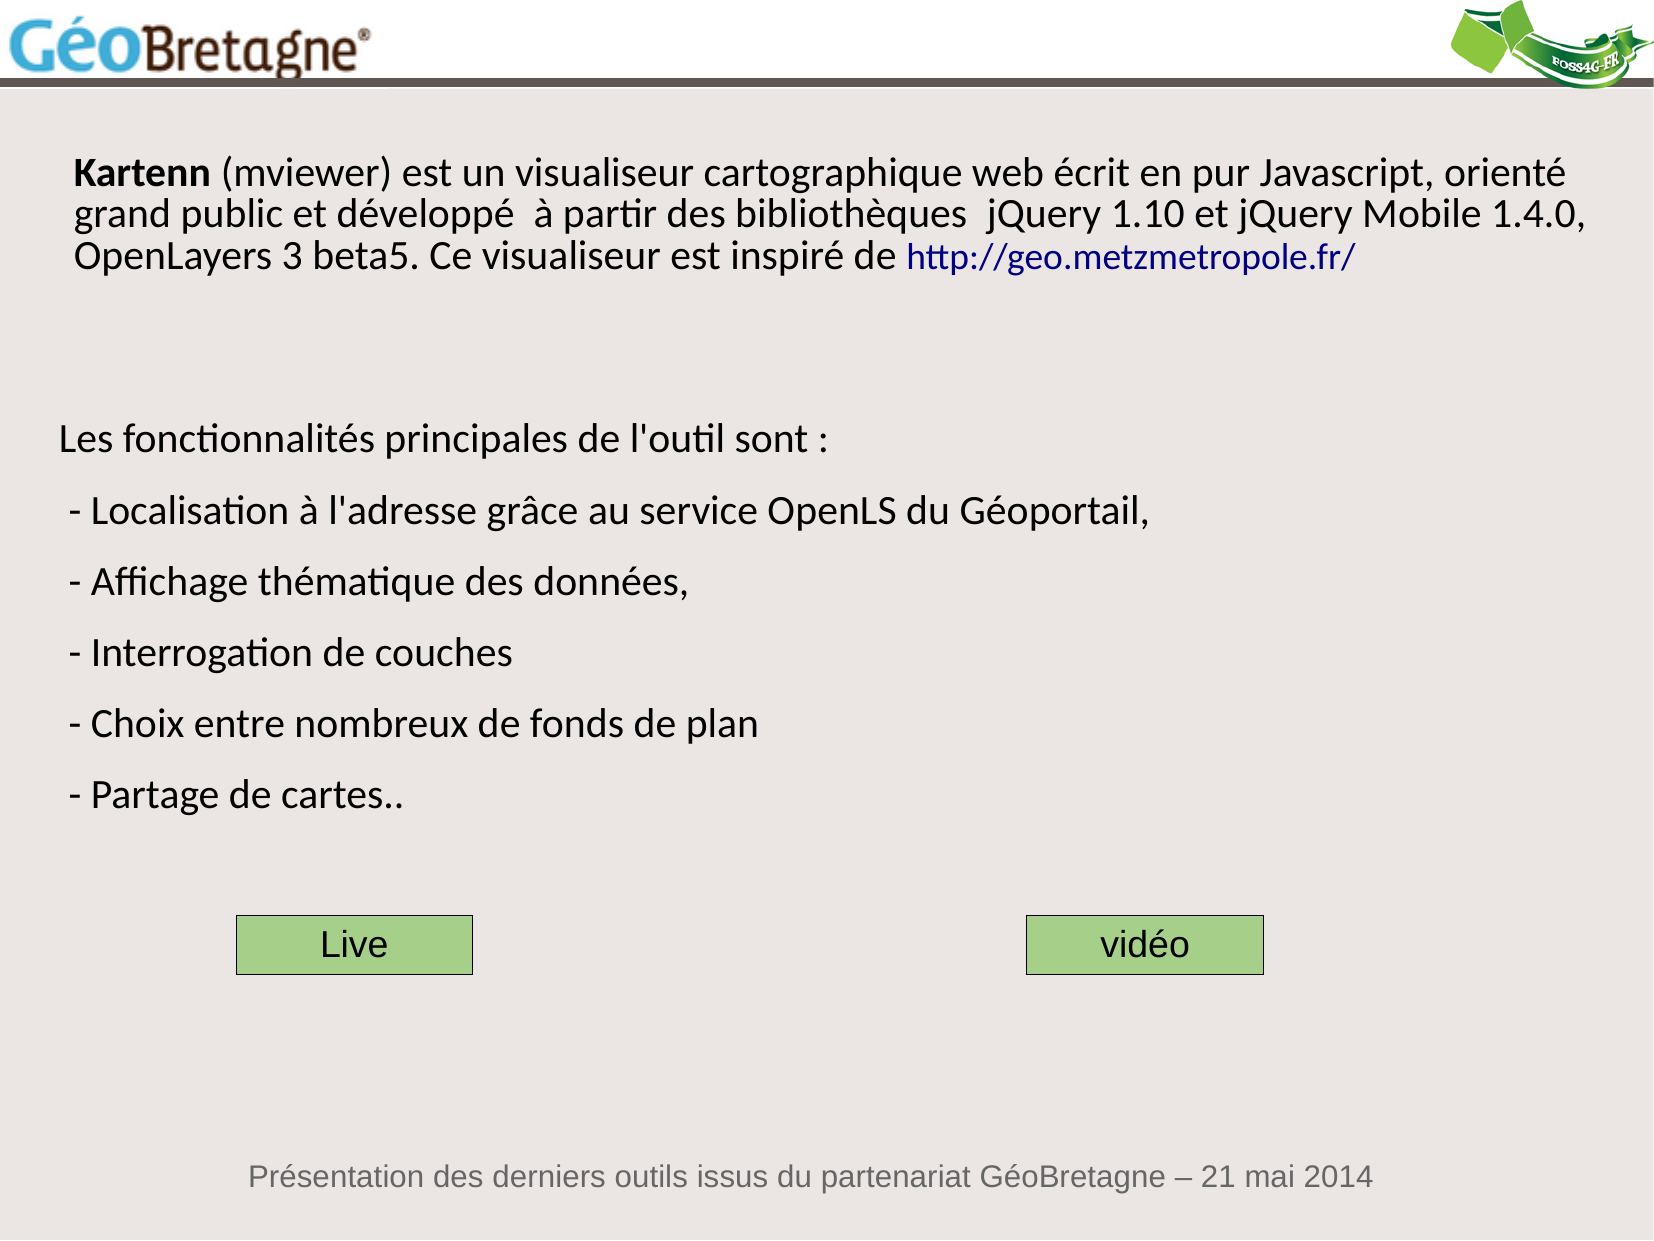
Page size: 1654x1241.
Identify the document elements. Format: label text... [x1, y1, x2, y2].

picture [0, 0, 388, 78]
list Les fonctionnalités principales de l'outil sont : - Localisation à l'adresse grâce au service OpenLS du Géoportail, - Affichage thématique des données, - Interrogation de couches - Choix entre nombreux de fonds de plan - Partage de cartes.. [59, 421, 1548, 886]
text_box Kartenn (mviewer) est un visualiseur cartographique web écrit en pur Javascript, orienté grand public et développé à partir des bibliothèques jQuery 1.10 et jQuery Mobile 1.4.0, OpenLayers 3 beta5. Ce visualiseur est inspiré de http://geo.metzmetropole.fr/ [59, 147, 1625, 316]
picture [1449, 0, 1654, 89]
text_box Live [236, 915, 473, 975]
text_box vidéo [1026, 915, 1264, 975]
